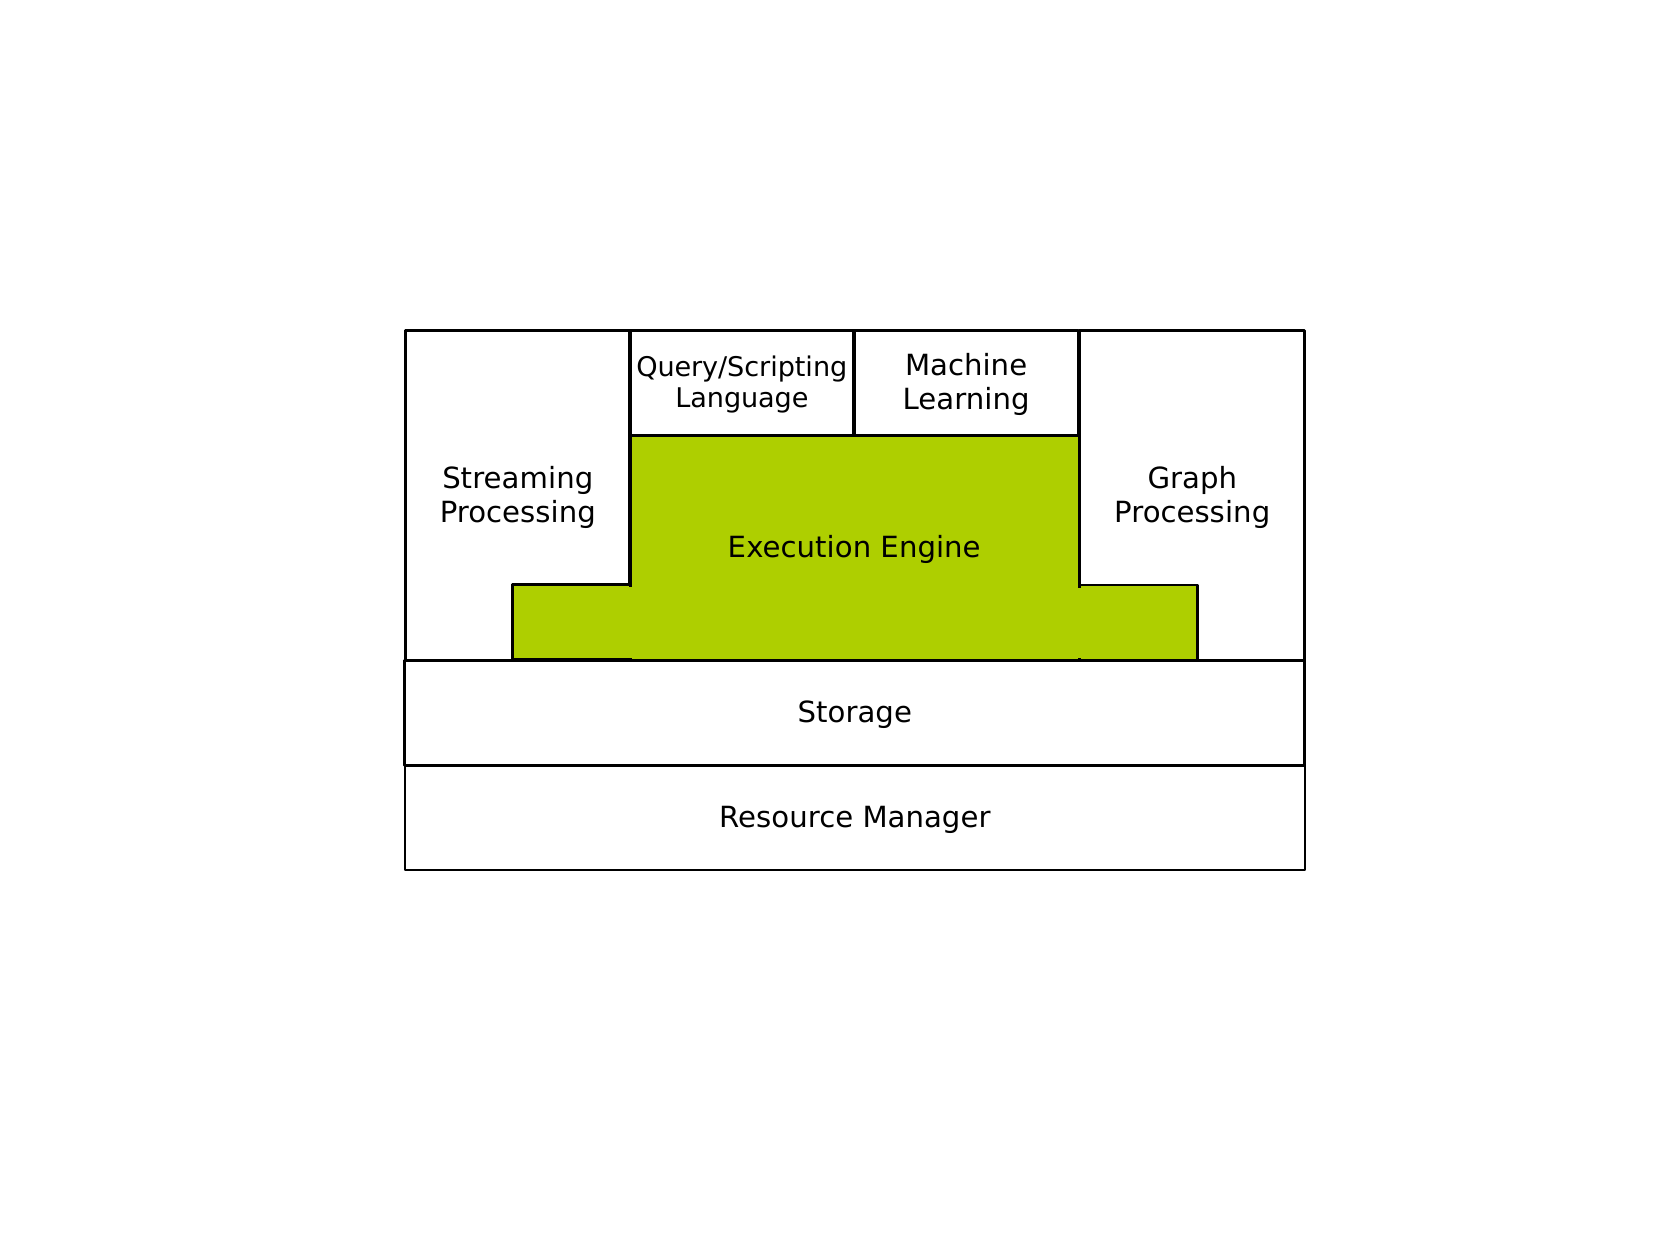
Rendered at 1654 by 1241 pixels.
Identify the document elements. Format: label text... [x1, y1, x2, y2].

text_box Storage [404, 660, 1305, 766]
text_box Query/Scripting Language [631, 330, 853, 436]
text_box [512, 584, 631, 660]
text_box [1079, 585, 1198, 661]
text_box Execution Engine [631, 436, 1079, 661]
text_box Graph Processing [1079, 330, 1305, 661]
text_box Machine Learning [853, 330, 1079, 436]
text_box Streaming Processing [405, 330, 631, 661]
text_box Resource Manager [405, 765, 1306, 871]
